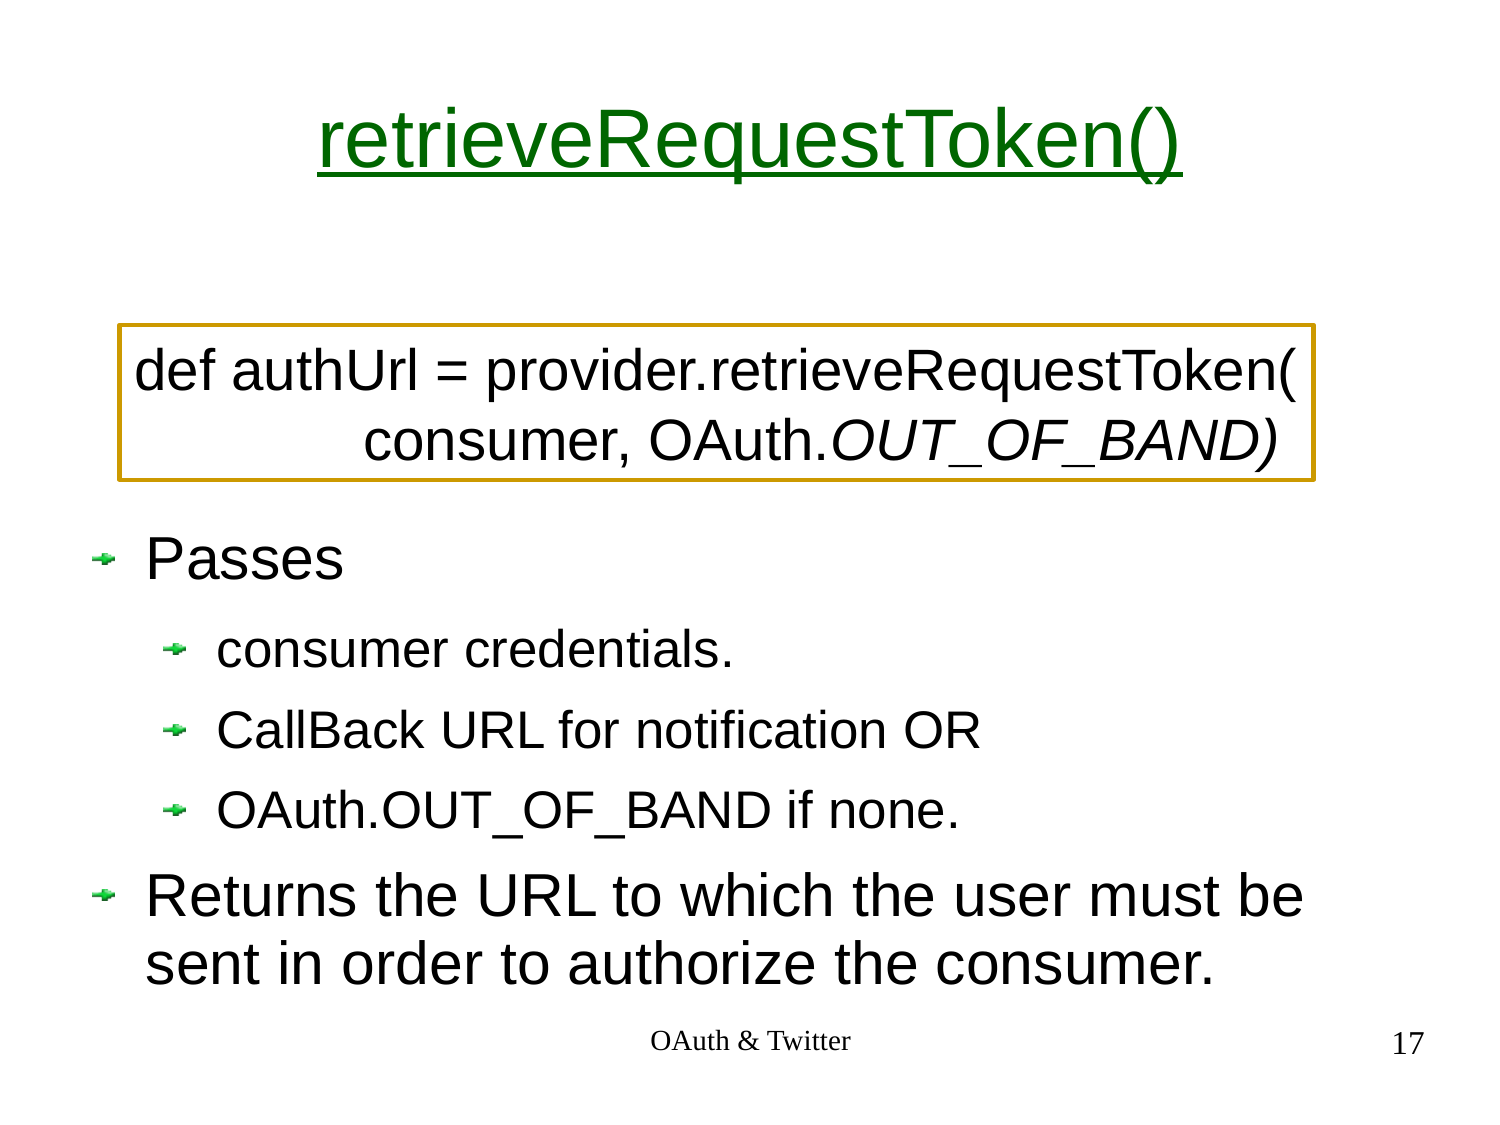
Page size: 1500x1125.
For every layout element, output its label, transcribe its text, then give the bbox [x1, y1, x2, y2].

title retrieveRequestToken() [75, 45, 1425, 233]
list Passes consumer credentials. CallBack URL for notification OR OAuth.OUT_OF_BAND if none. Returns the URL to which the user must be sent in order to authorize the consumer. [75, 525, 1425, 1006]
text_box def authUrl = provider.retrieveRequestToken( consumer, OAuth.OUT_OF_BAND) [119, 324, 1314, 480]
